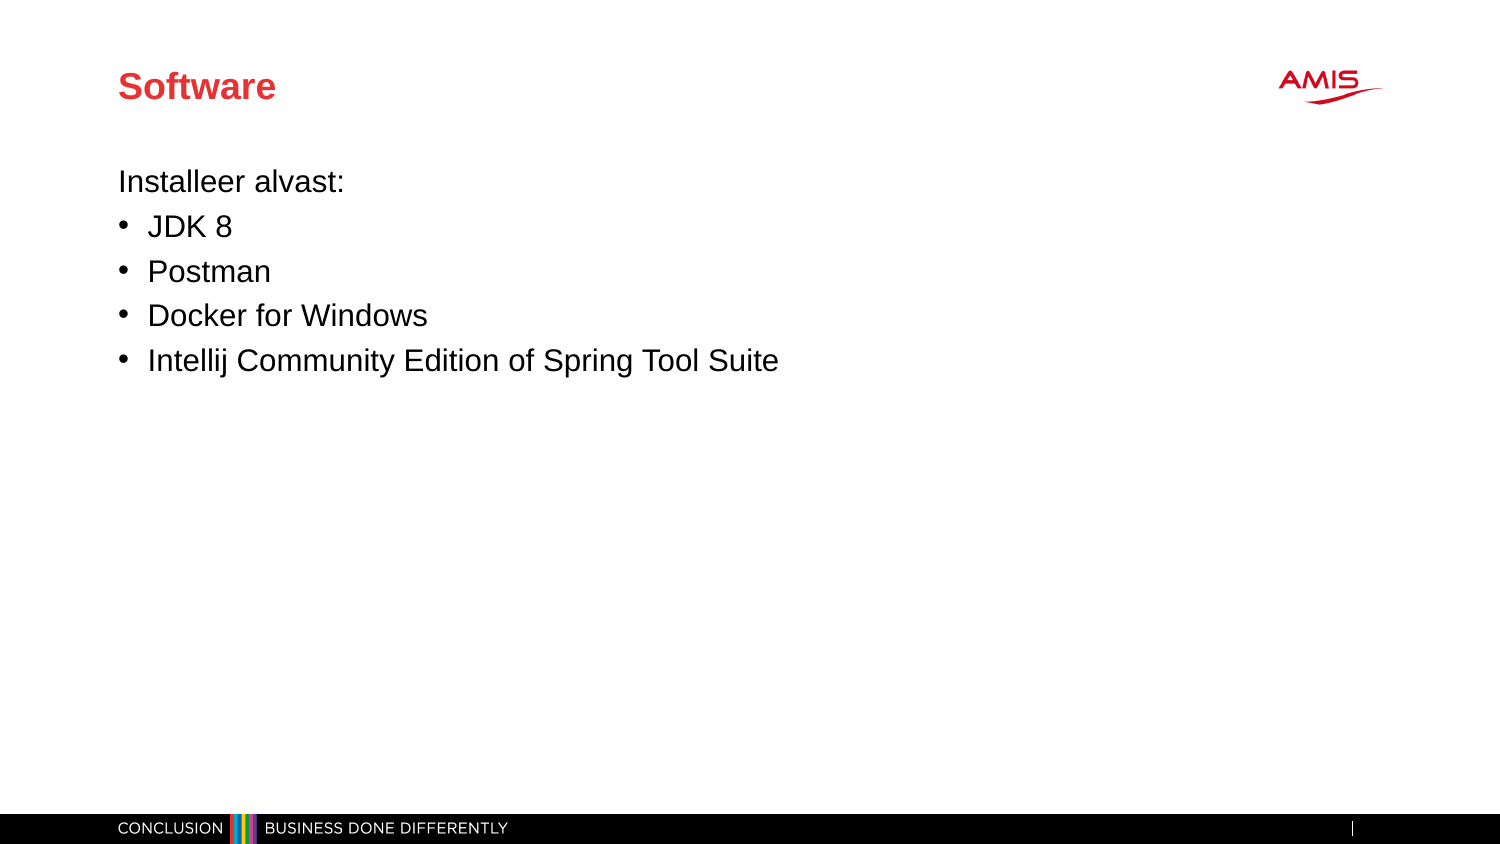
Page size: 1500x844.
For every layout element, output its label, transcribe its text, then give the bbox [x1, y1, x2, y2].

title Software [118, 47, 1205, 130]
list Installeer alvast: JDK 8 Postman Docker for Windows Intellij Community Edition of Spring Tool Suite [118, 153, 1205, 774]
